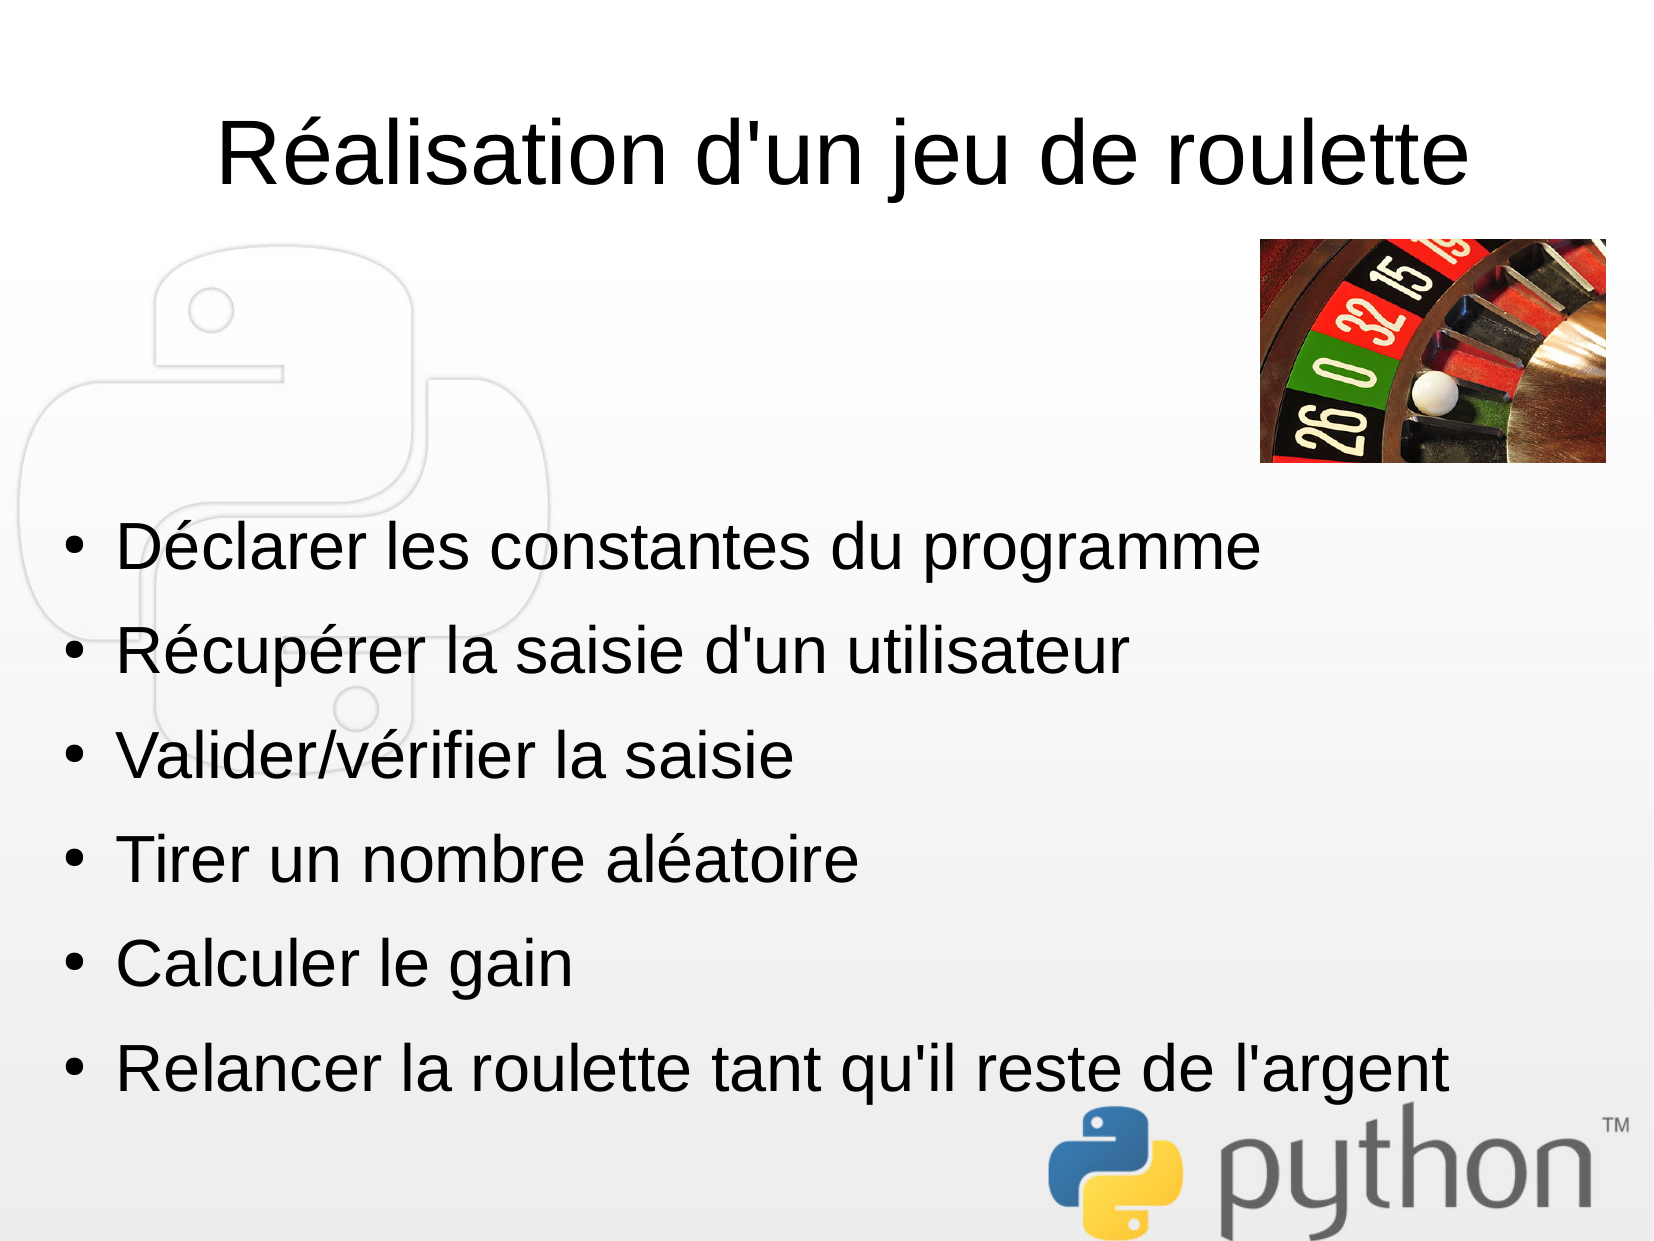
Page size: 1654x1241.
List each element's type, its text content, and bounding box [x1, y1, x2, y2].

title Réalisation d'un jeu de roulette [82, 49, 1571, 257]
picture [0, 226, 1654, 1241]
list Déclarer les constantes du programme Récupérer la saisie d'un utilisateur Valider/vérifier la saisie Tirer un nombre aléatoire Calculer le gain Relancer la roulette tant qu'il reste de l'argent [45, 405, 1534, 1125]
